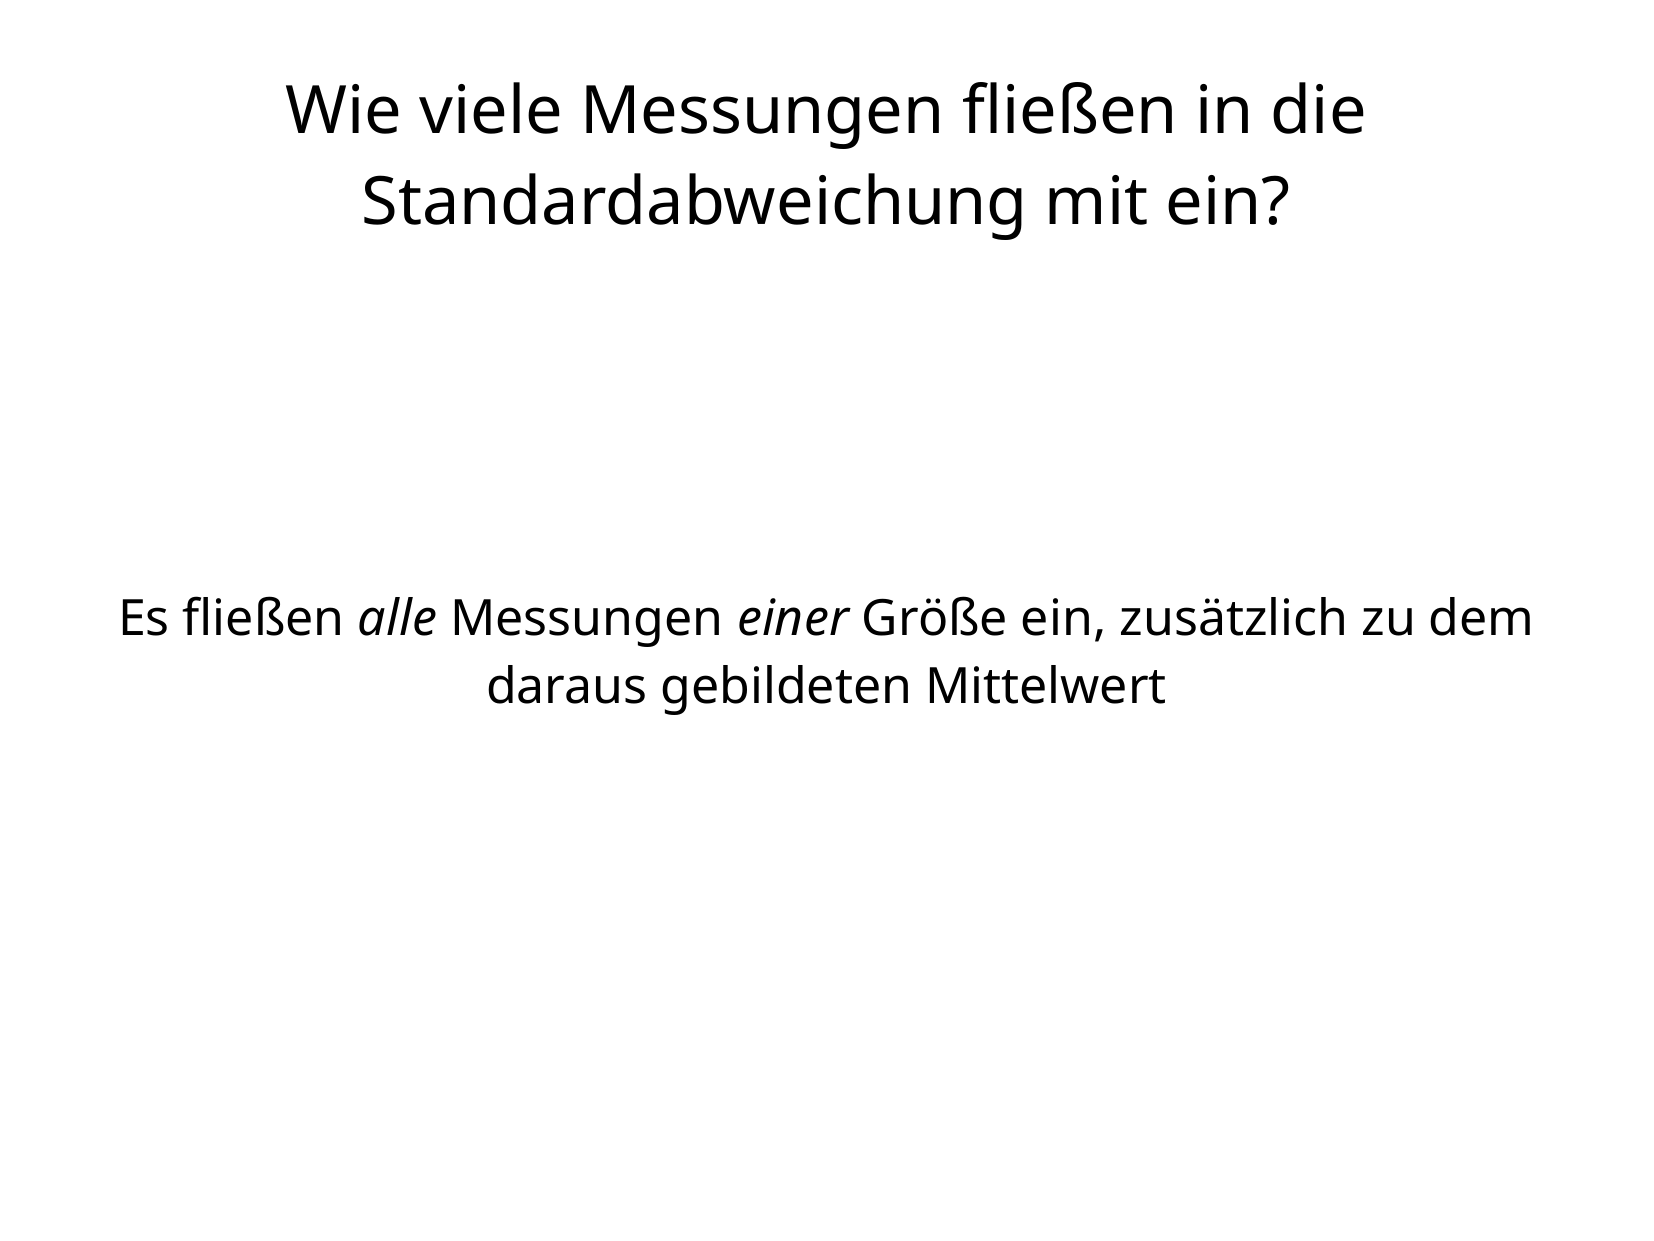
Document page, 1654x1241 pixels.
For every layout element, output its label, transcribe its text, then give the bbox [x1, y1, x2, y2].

title Wie viele Messungen fließen in die Standardabweichung mit ein? [82, 49, 1571, 257]
subtitle Es fließen alle Messungen einer Größe ein, zusätzlich zu dem daraus gebildeten Mittelwert [82, 290, 1571, 1010]
